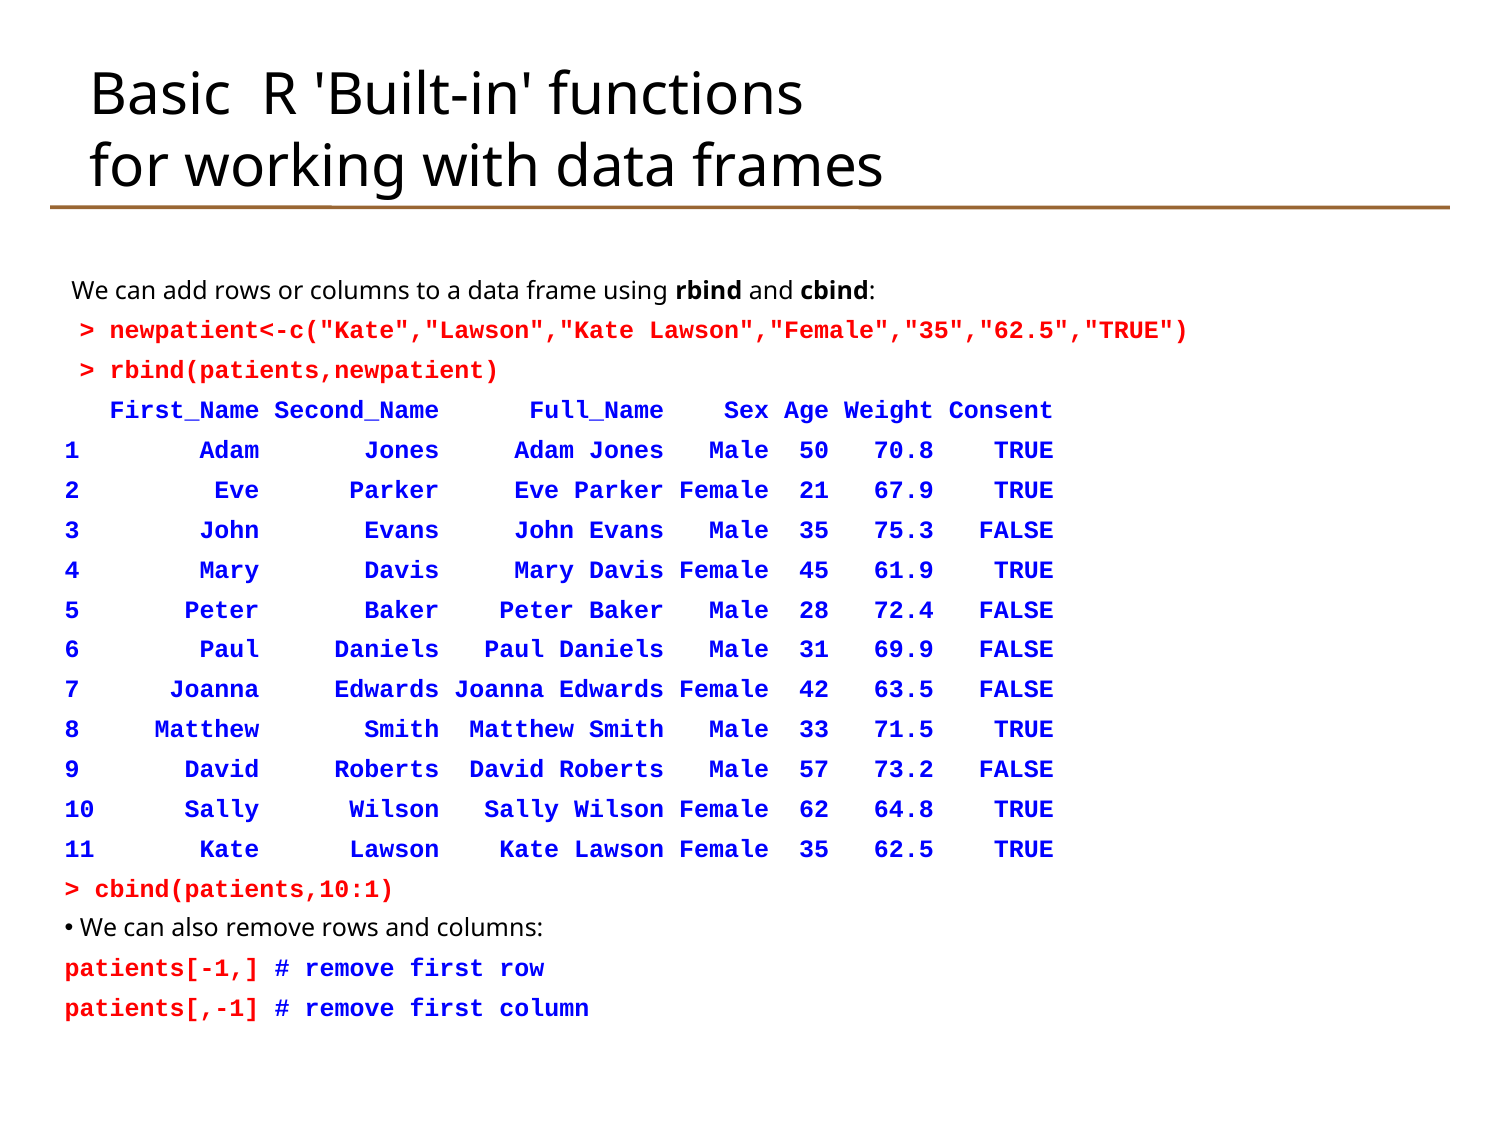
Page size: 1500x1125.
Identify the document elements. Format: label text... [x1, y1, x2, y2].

text_box We can add rows or columns to a data frame using rbind and cbind: > newpatient<-c("Kate","Lawson","Kate Lawson","Female","35","62.5","TRUE") > rbind(patients,newpatient) First_Name Second_Name Full_Name Sex Age Weight Consent 1 Adam Jones Adam Jones Male 50 70.8 TRUE 2 Eve Parker Eve Parker Female 21 67.9 TRUE 3 John Evans John Evans Male 35 75.3 FALSE 4 Mary Davis Mary Davis Female 45 61.9 TRUE 5 Peter Baker Peter Baker Male 28 72.4 FALSE 6 Paul Daniels Paul Daniels Male 31 69.9 FALSE 7 Joanna Edwards Joanna Edwards Female 42 63.5 FALSE 8 Matthew Smith Matthew Smith Male 33 71.5 TRUE 9 David Roberts David Roberts Male 57 73.2 FALSE 10 Sally Wilson Sally Wilson Female 62 64.8 TRUE 11 Kate Lawson Kate Lawson Female 35 62.5 TRUE > cbind(patients,10:1) We can also remove rows and columns: patients[-1,] # remove first row patients[,-1] # remove first column [64, 273, 1449, 1002]
text_box Basic R 'Built-in' functions for working with data frames [75, 32, 1425, 221]
